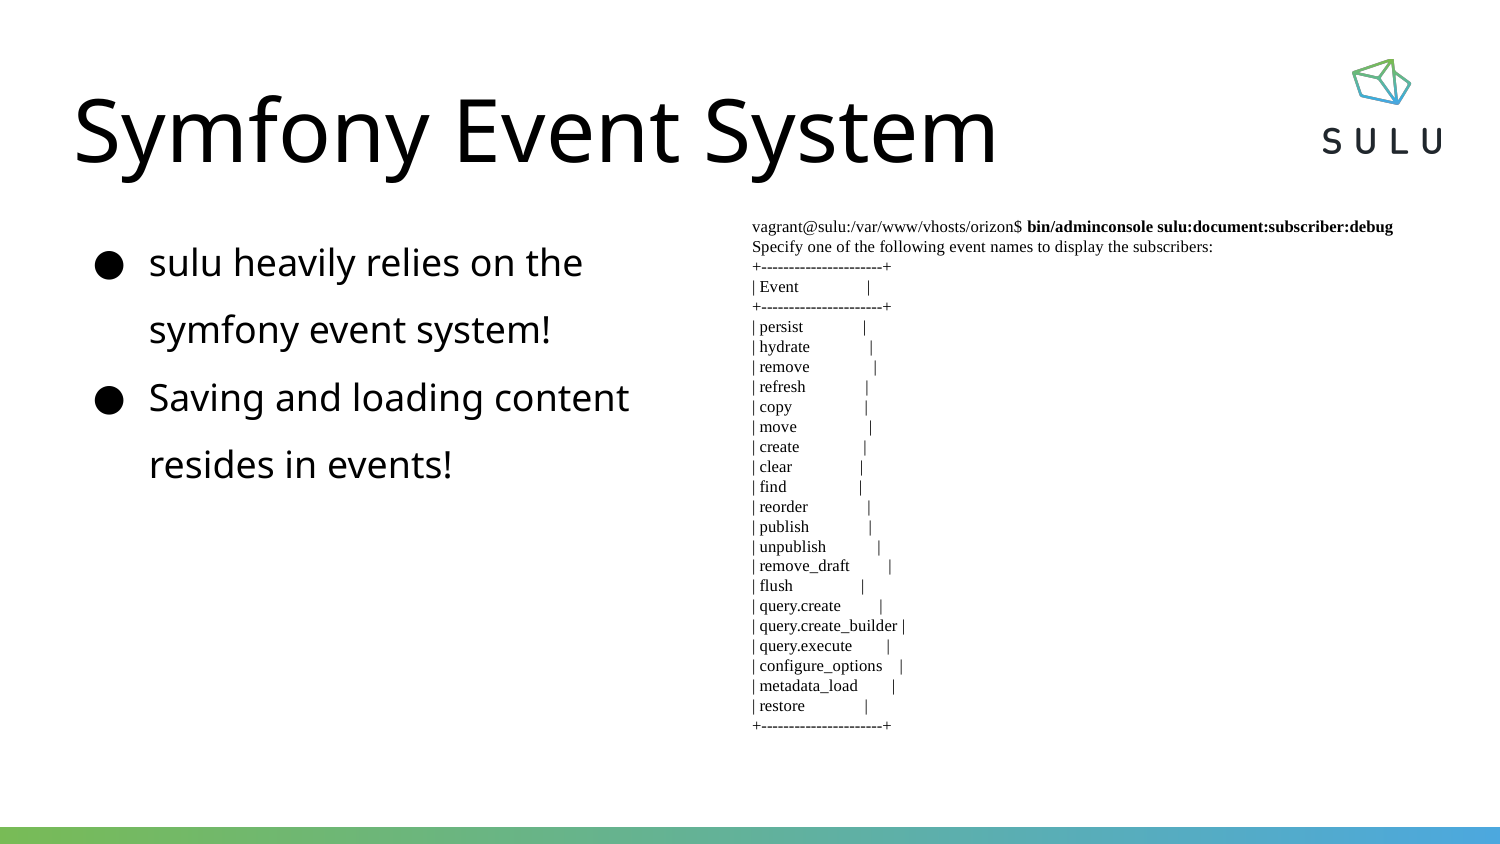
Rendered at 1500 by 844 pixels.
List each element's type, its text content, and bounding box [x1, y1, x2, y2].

title Symfony Event System [59, 59, 1317, 196]
picture [1323, 59, 1441, 154]
text_box vagrant@sulu:/var/www/vhosts/orizon$ bin/adminconsole sulu:document:subscriber:debug Specify one of the following event names to display the subscribers: +----------------------+ | Event | +----------------------+ | persist | | hydrate | | remove | | refresh | | copy | | move | | create | | clear | | find | | reorder | | publish | | unpublish | | remove_draft | | flush | | query.create | | query.create_builder | | query.execute | | configure_options | | metadata_load | | restore | +----------------------+ [737, 200, 1441, 785]
list sulu heavily relies on the symfony event system! Saving and loading content resides in events! [59, 200, 700, 785]
